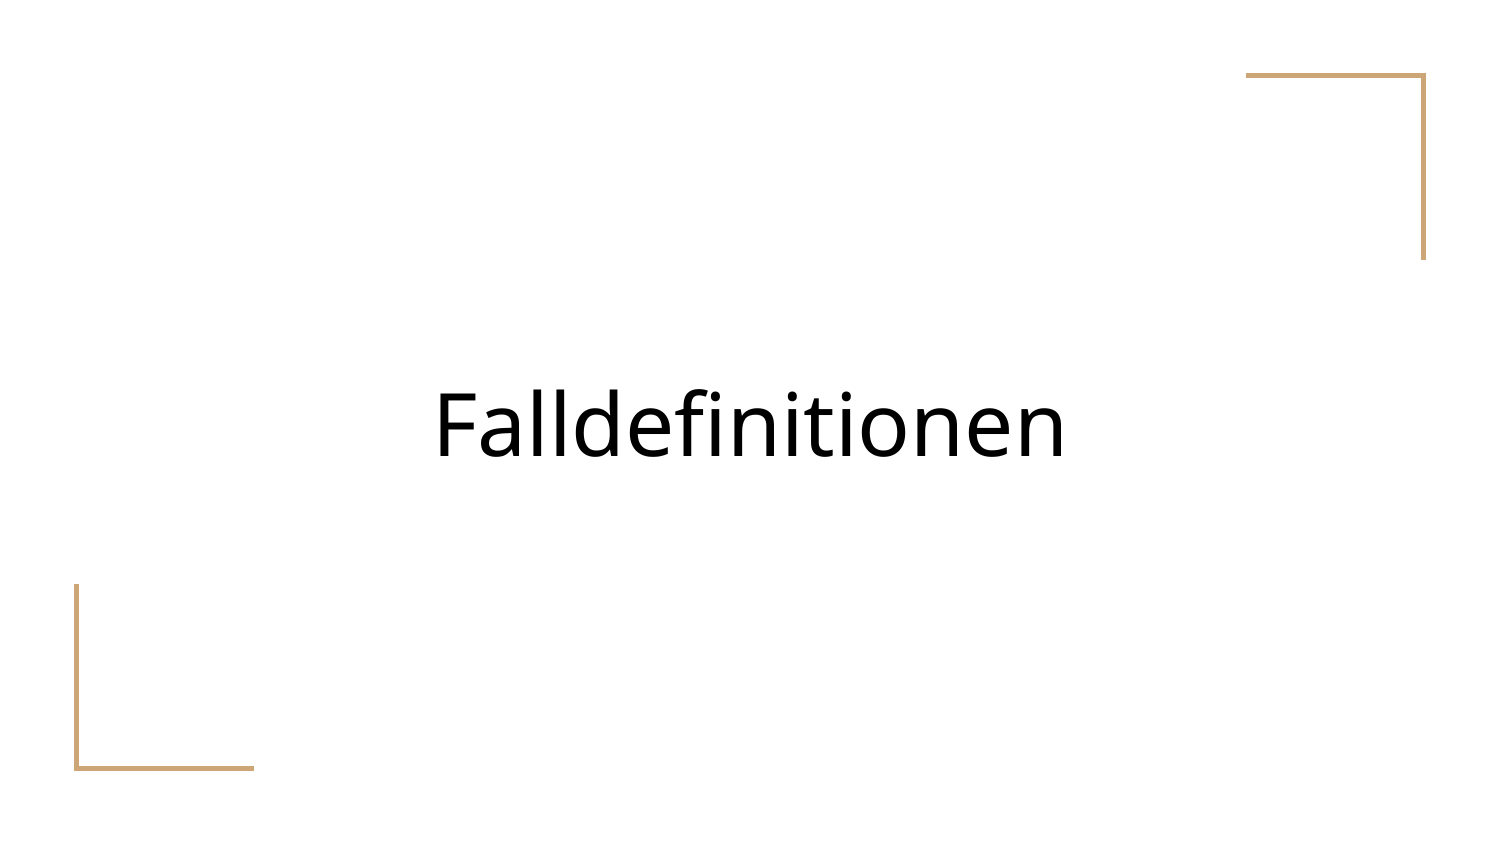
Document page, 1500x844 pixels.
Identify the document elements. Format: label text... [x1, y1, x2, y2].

title Falldefinitionen [126, 296, 1374, 548]
